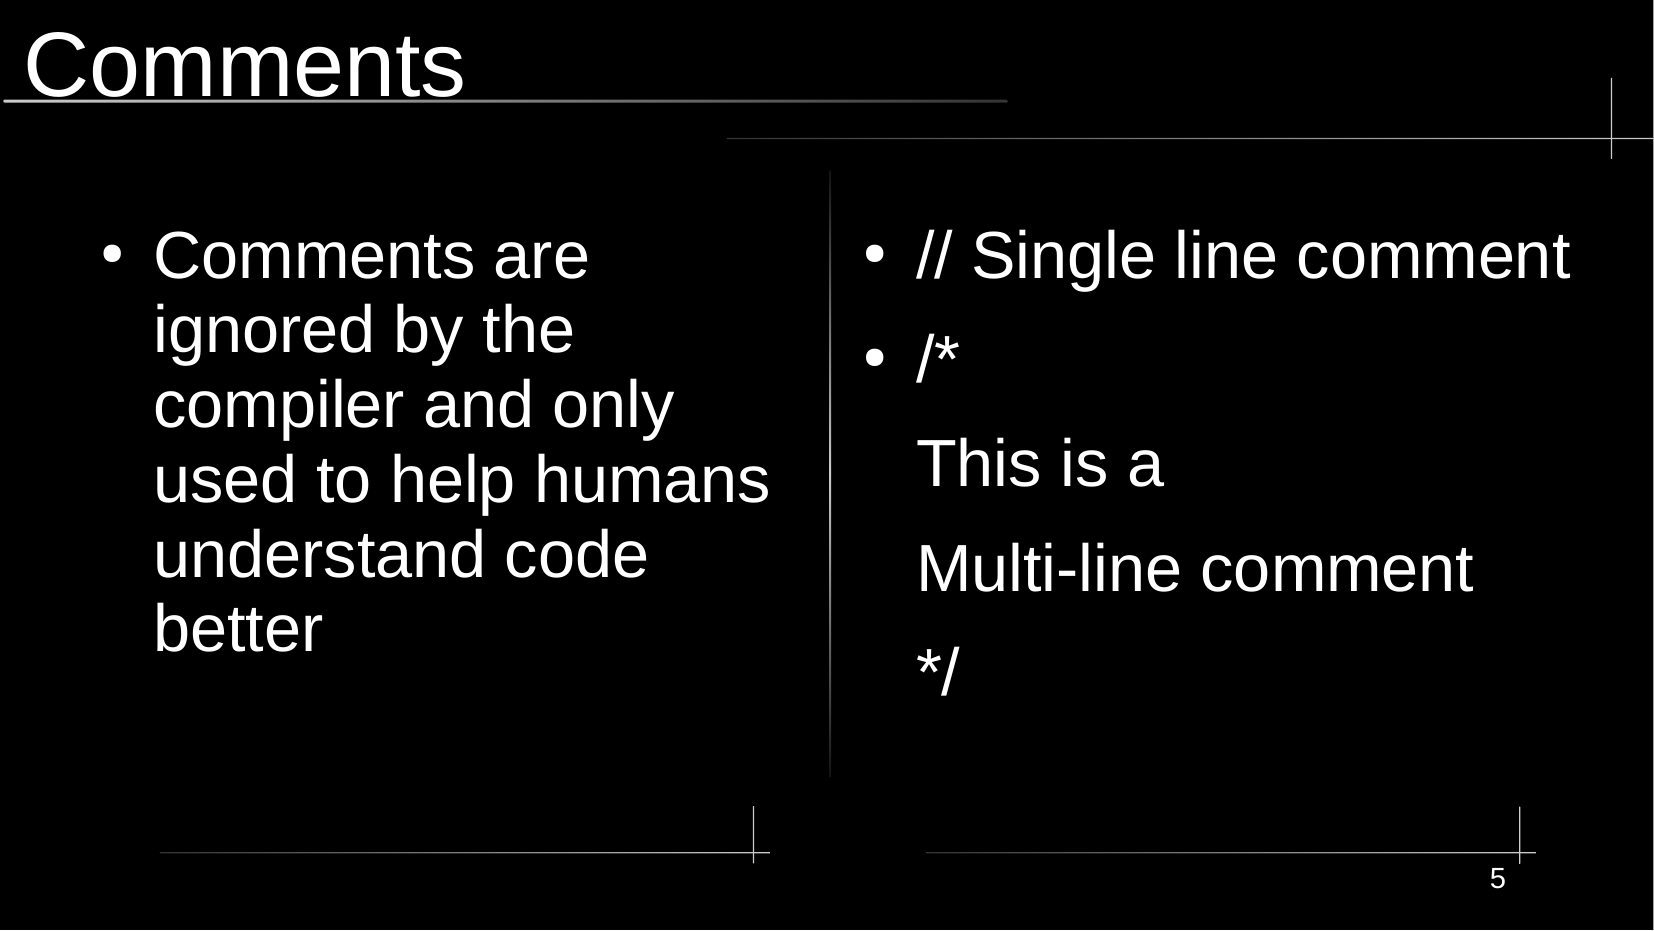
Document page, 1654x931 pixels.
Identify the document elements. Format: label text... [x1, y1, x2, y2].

list Comments are ignored by the compiler and only used to help humans understand code better [82, 217, 809, 758]
title Comments [23, 11, 1589, 119]
list // Single line comment /* This is a Multi-line comment */ [845, 217, 1572, 758]
